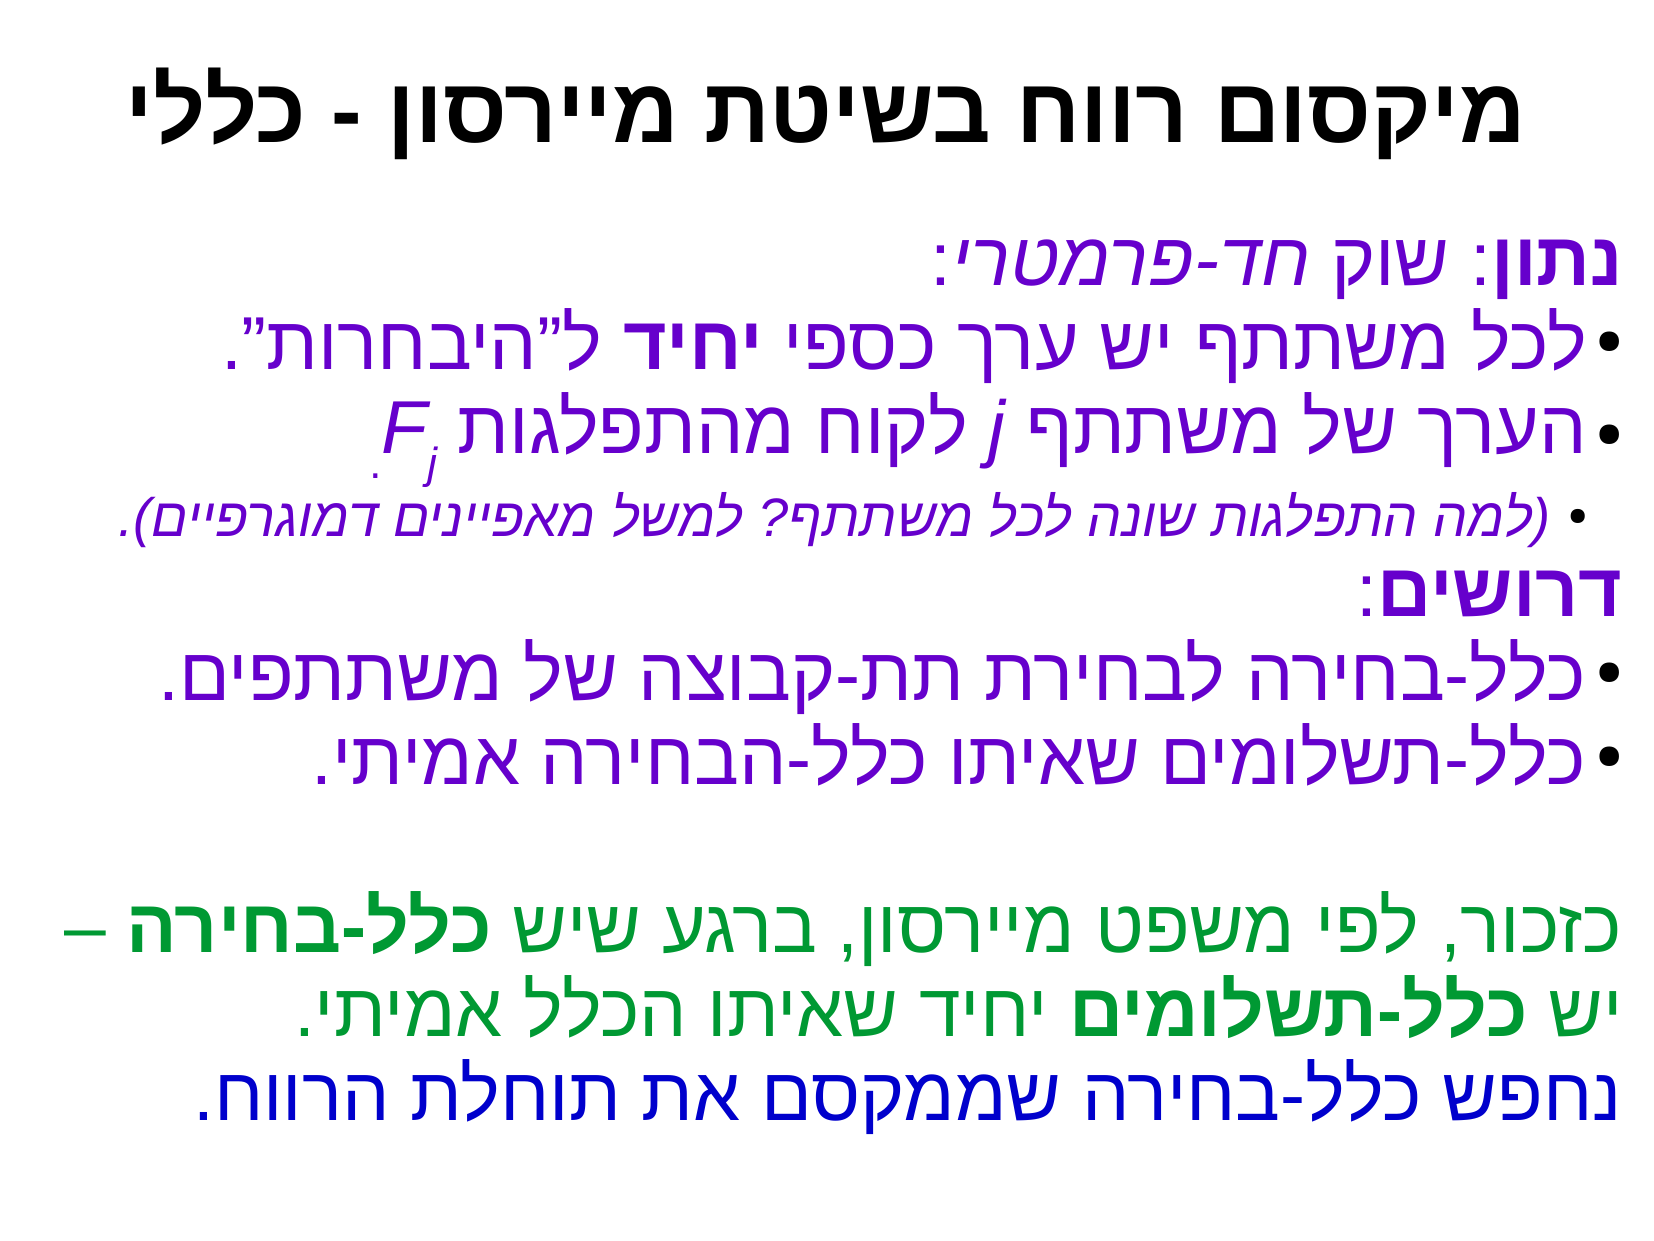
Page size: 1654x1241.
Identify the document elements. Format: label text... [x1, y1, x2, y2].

title מיקסום רווח בשיטת מיירסון - כללי [0, 0, 1654, 225]
text_box נתון: שוק חד-פרמטרי: לכל משתתף יש ערך כספי יחיד ל”היבחרות”. הערך של משתתף j לקוח מהתפלגות Fj. (למה התפלגות שונה לכל משתתף? למשל מאפיינים דמוגרפיים). דרושים: כלל-בחירה לבחירת תת-קבוצה של משתתפים. כלל-תשלומים שאיתו כלל-הבחירה אמיתי. כזכור, לפי משפט מיירסון, ברגע שיש כלל-בחירה – יש כלל-תשלומים יחיד שאיתו הכלל אמיתי. נחפש כלל-בחירה שממקסם את תוחלת הרווח. [17, 210, 1638, 1232]
